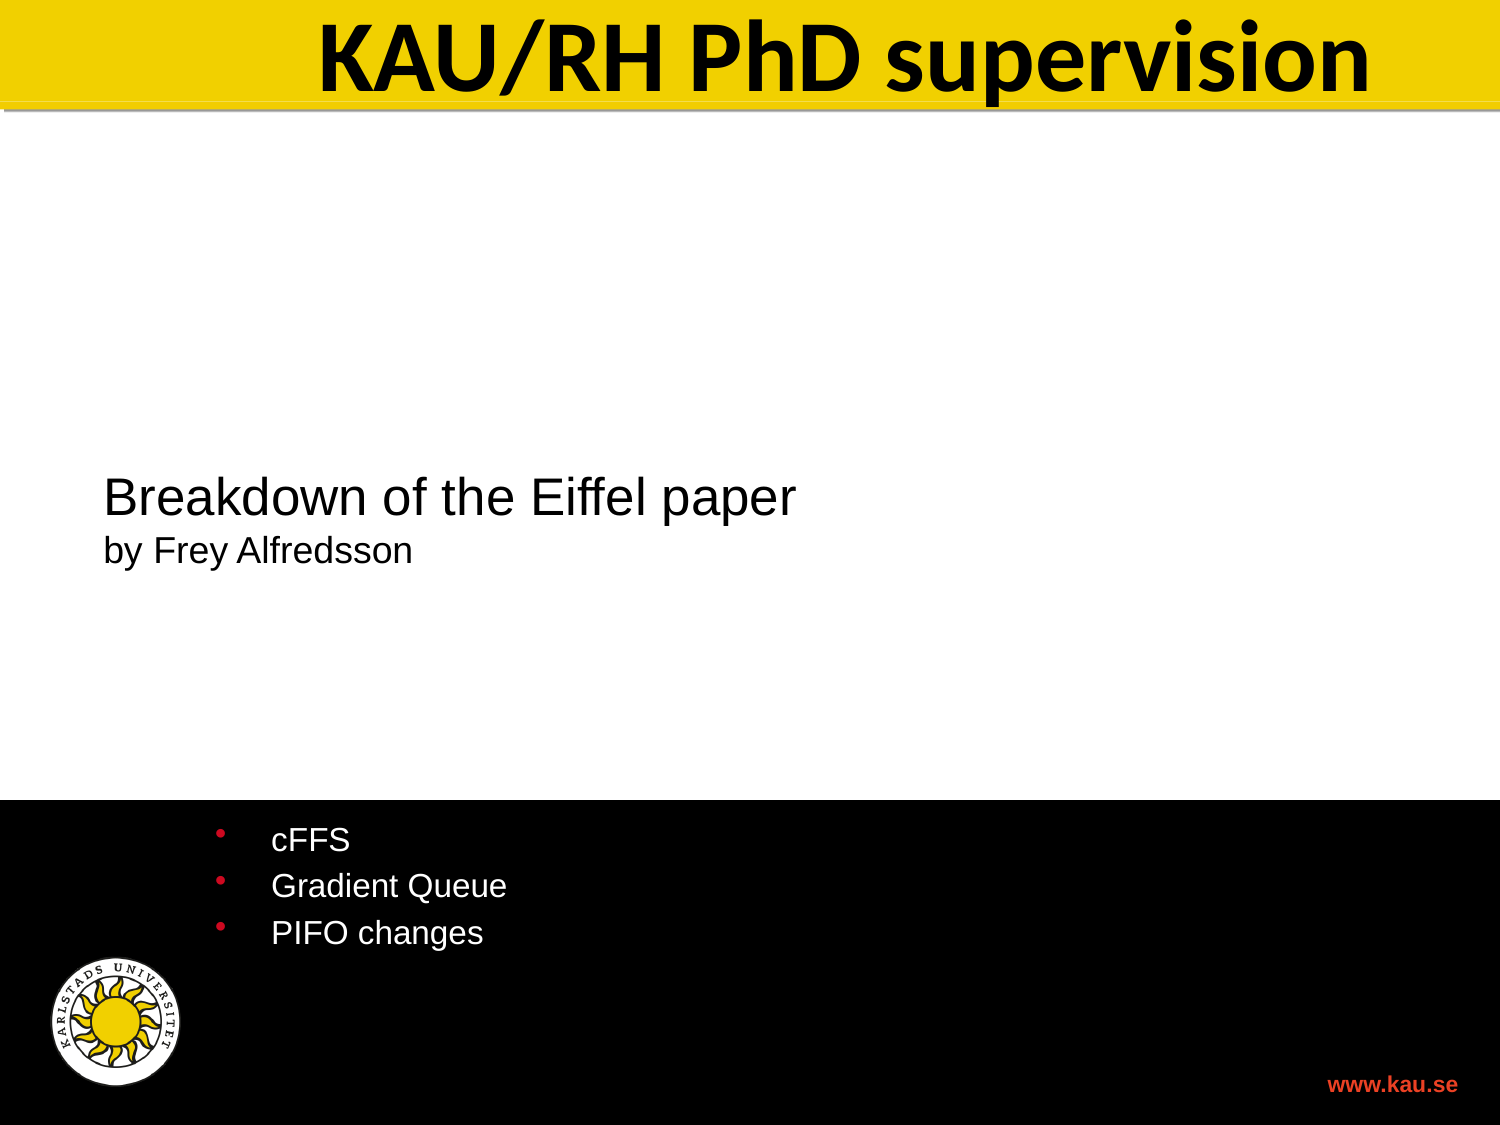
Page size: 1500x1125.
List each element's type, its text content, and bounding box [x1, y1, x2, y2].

text_box Breakdown of the Eiffel paper by Frey Alfredsson [88, 455, 1400, 579]
picture [50, 948, 181, 1095]
title KAU/RH PhD supervision [112, 0, 1388, 102]
list cFFS Gradient Queue PIFO changes [200, 810, 1388, 1091]
